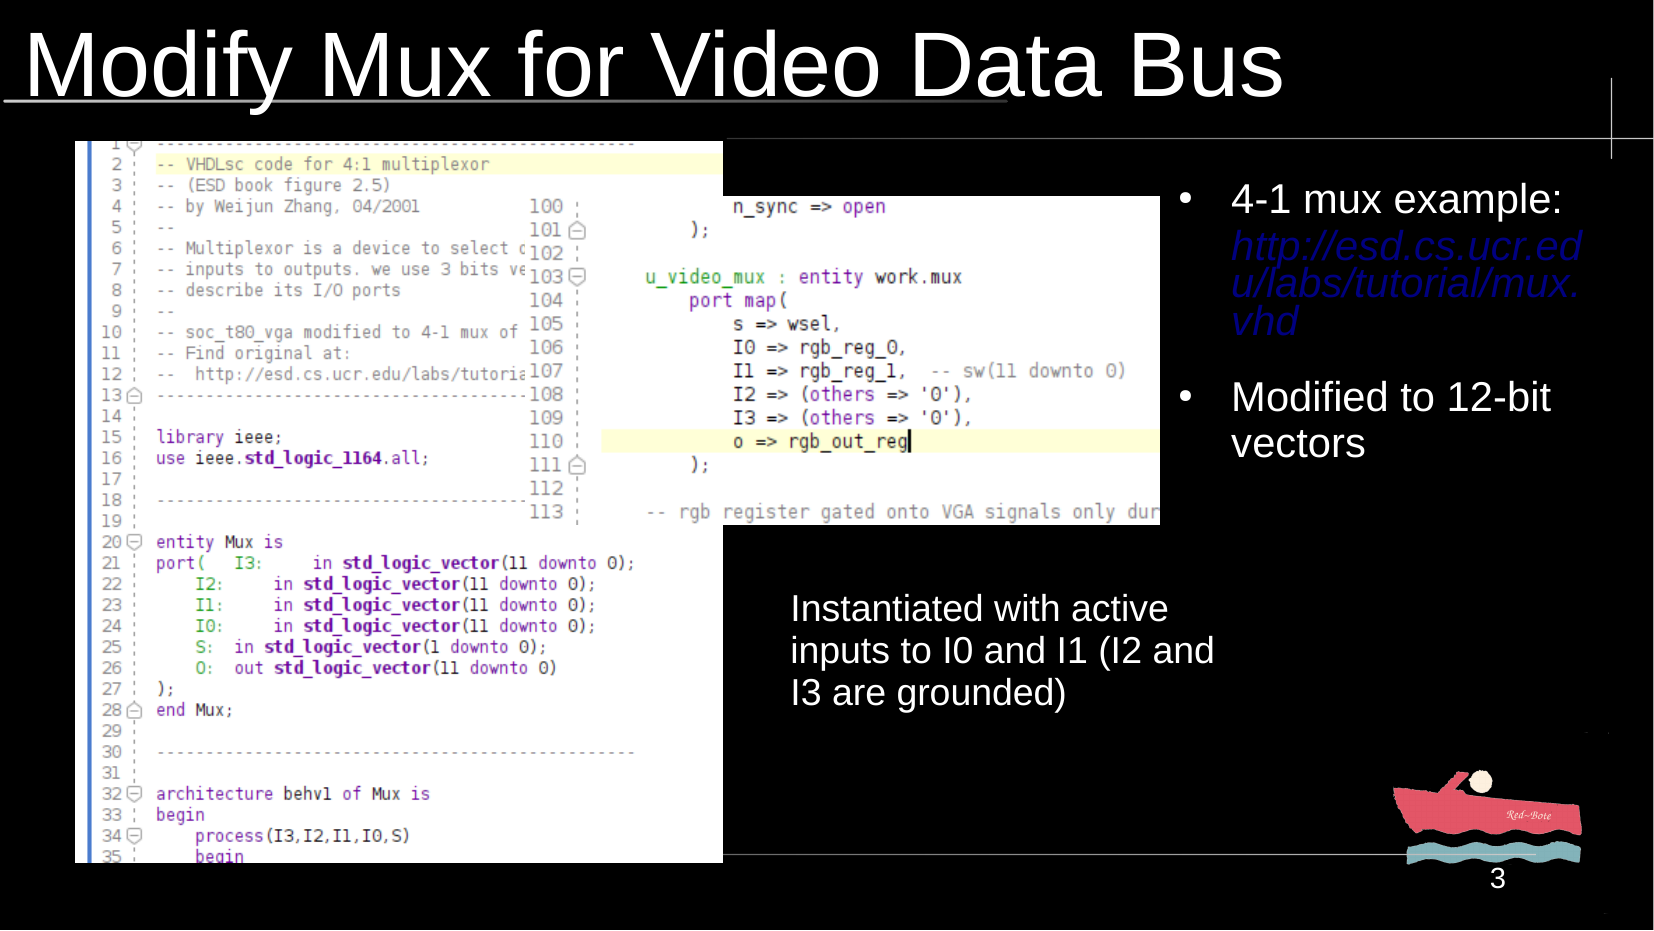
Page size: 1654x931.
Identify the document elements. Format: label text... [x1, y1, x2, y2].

picture [1380, 732, 1615, 914]
title Modify Mux for Video Data Bus [23, 11, 1589, 119]
picture [75, 141, 1160, 863]
text_box Instantiated with active inputs to I0 and I1 (I2 and I3 are grounded) [775, 580, 1238, 763]
list 4-1 mux example:http://esd.cs.ucr.edu/labs/tutorial/mux.vhd Modified to 12-bit vectors [1160, 175, 1593, 676]
